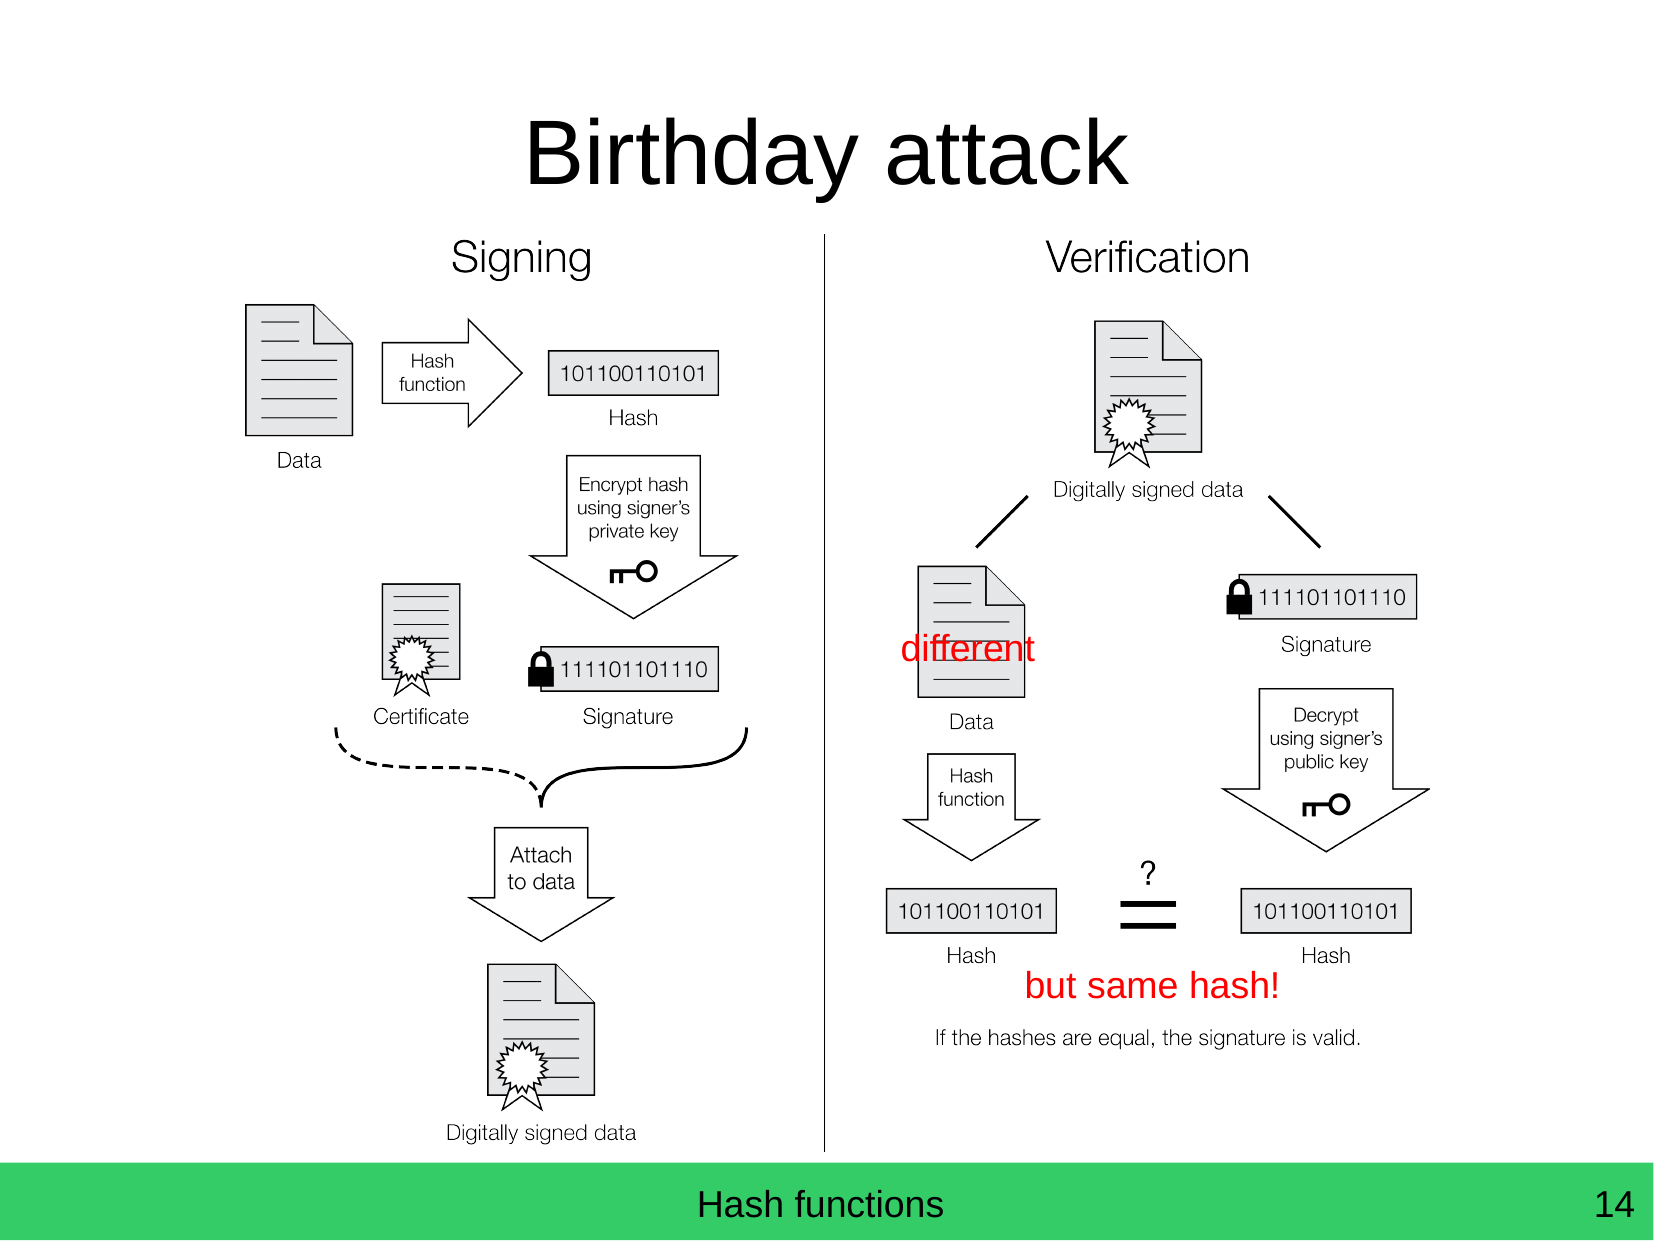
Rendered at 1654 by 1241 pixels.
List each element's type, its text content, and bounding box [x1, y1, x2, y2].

text_box different [885, 620, 1052, 677]
title Birthday attack [82, 56, 1571, 250]
text_box but same hash! [1009, 956, 1296, 1014]
picture [245, 234, 1430, 1152]
